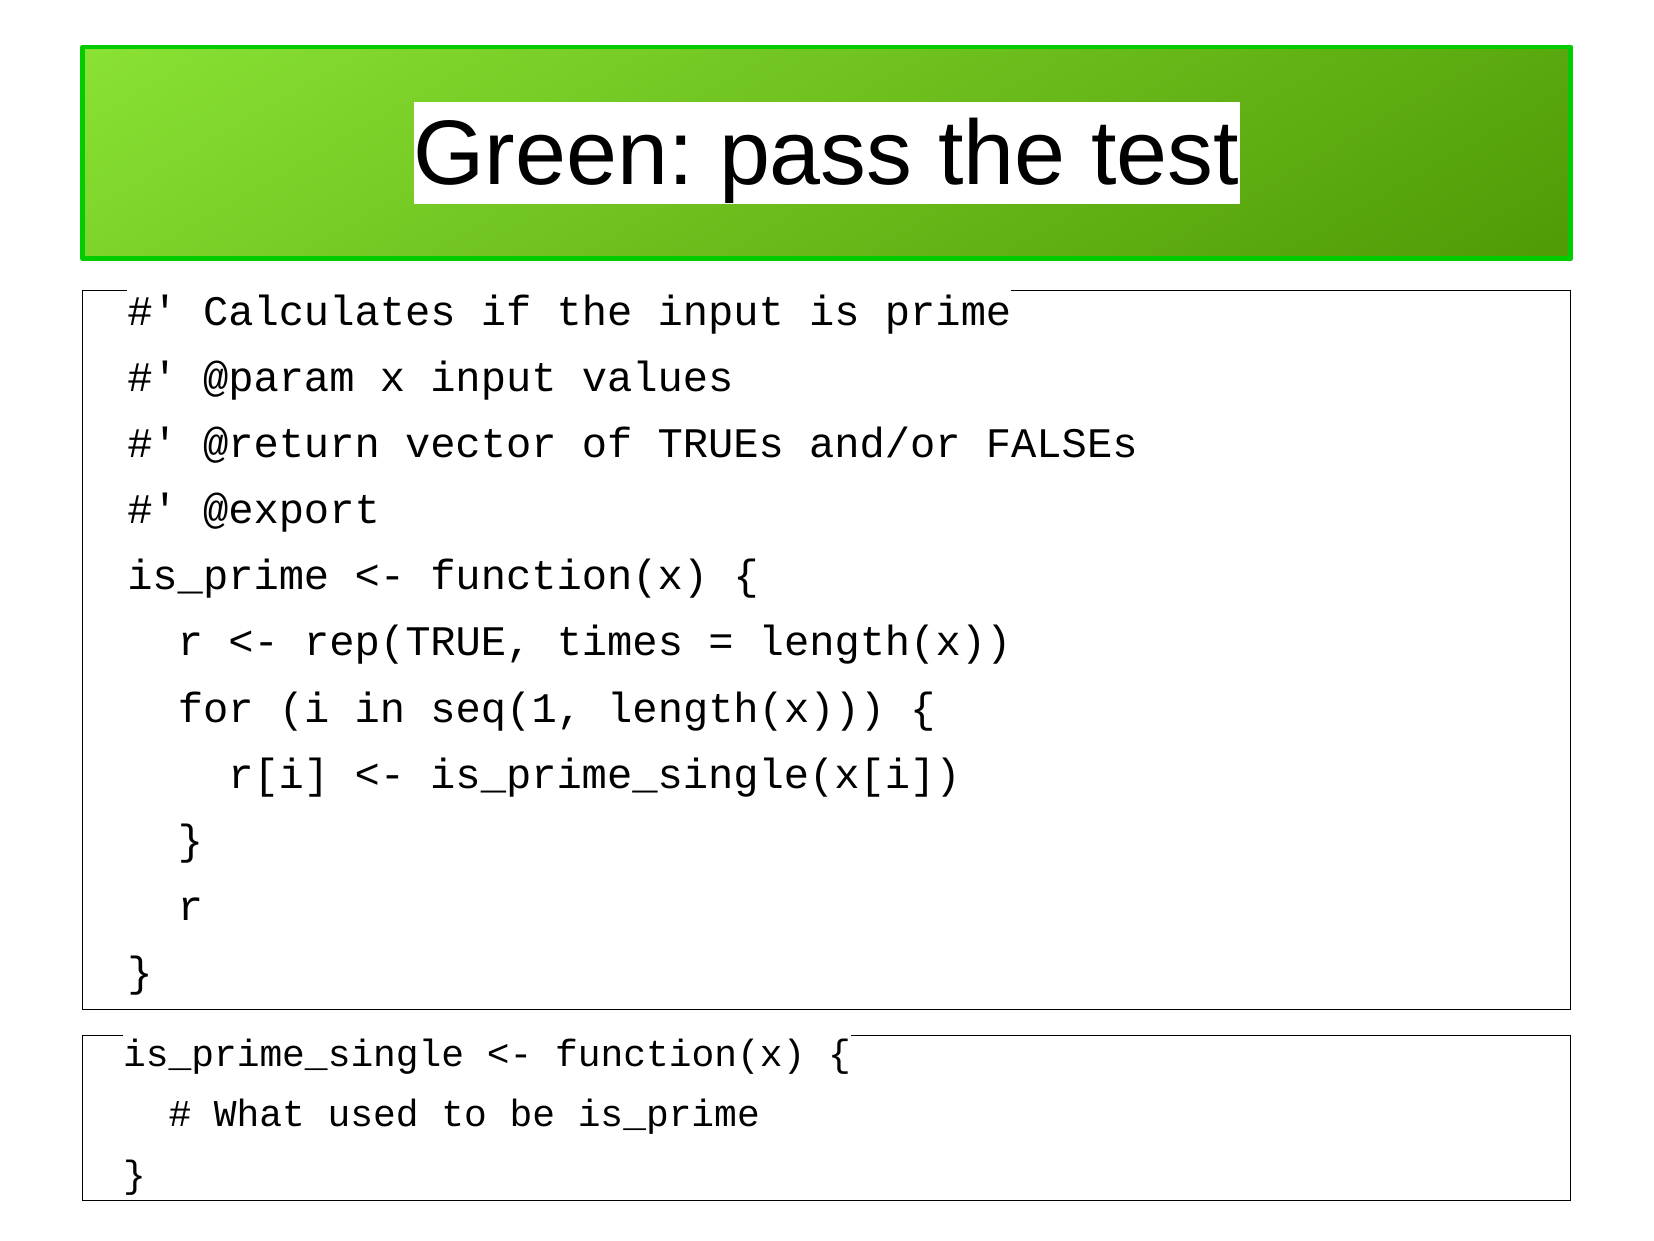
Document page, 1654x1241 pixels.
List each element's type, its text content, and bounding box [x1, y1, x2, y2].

title Green: pass the test [82, 47, 1571, 259]
list is_prime_single <- function(x) { # What used to be is_prime } [82, 1035, 1571, 1201]
list #' Calculates if the input is prime #' @param x input values #' @return vector of TRUEs and/or FALSEs #' @export is_prime <- function(x) { r <- rep(TRUE, times = length(x)) for (i in seq(1, length(x))) { r[i] <- is_prime_single(x[i]) } r } [82, 290, 1571, 1010]
